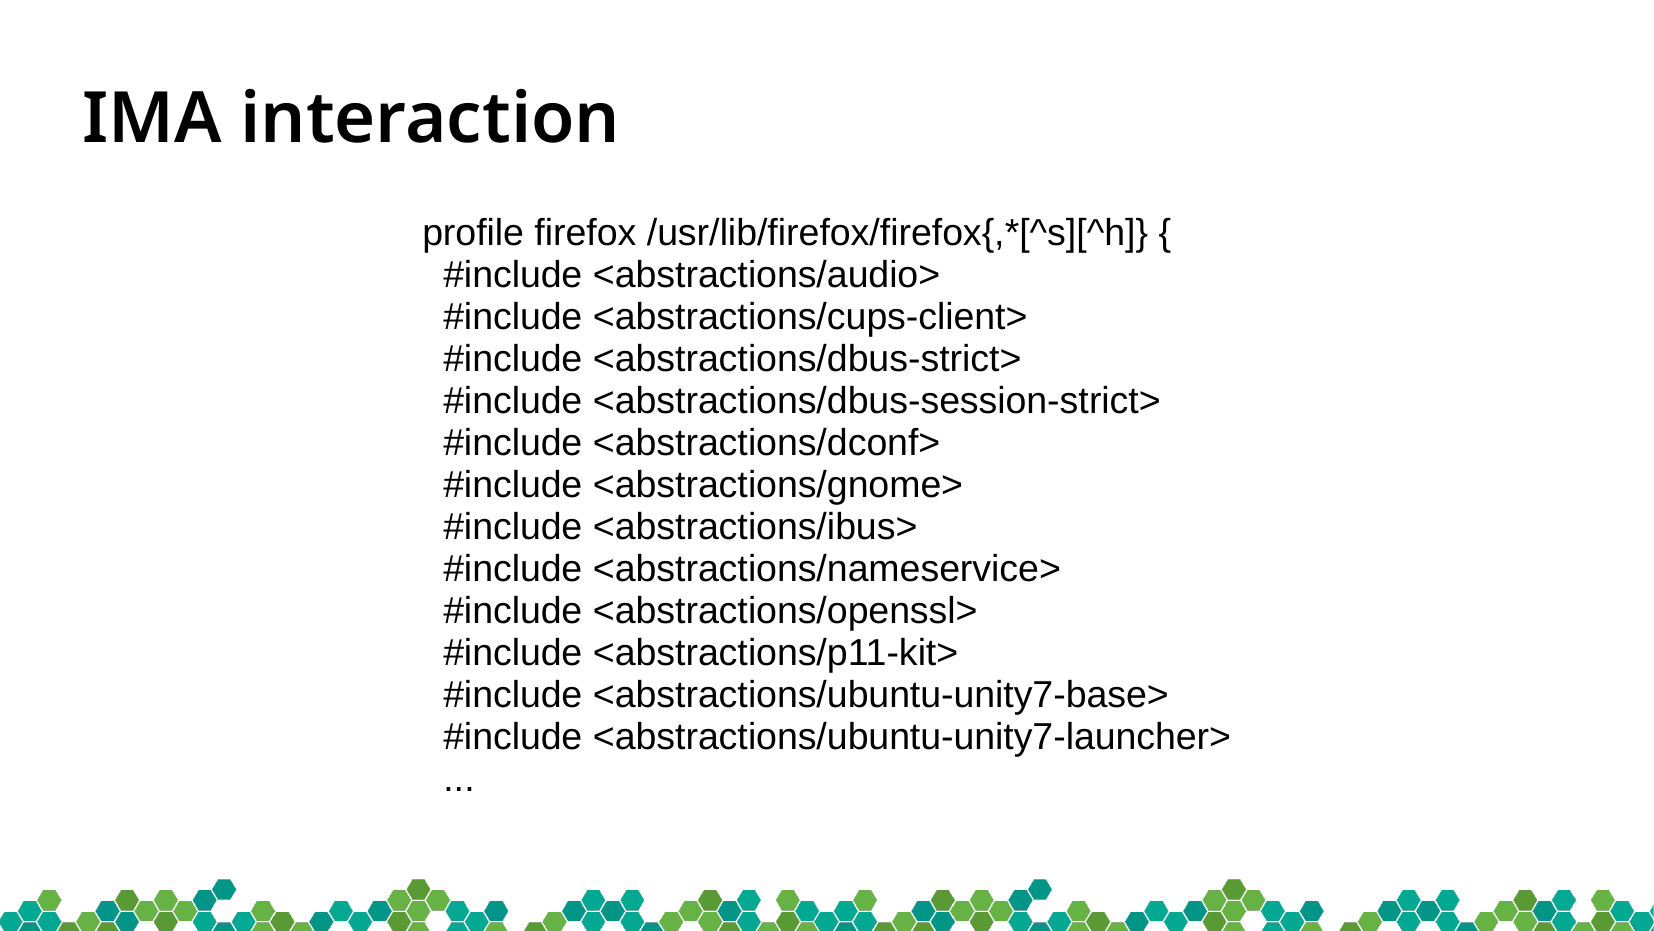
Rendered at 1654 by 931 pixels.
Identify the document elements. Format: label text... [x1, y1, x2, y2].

picture [0, 871, 1654, 931]
title IMA interaction [82, 37, 1571, 193]
text_box profile firefox /usr/lib/firefox/firefox{,*[^s][^h]} { #include <abstractions/audio> #include <abstractions/cups-client> #include <abstractions/dbus-strict> #include <abstractions/dbus-session-strict> #include <abstractions/dconf> #include <abstractions/gnome> #include <abstractions/ibus> #include <abstractions/nameservice> #include <abstractions/openssl> #include <abstractions/p11-kit> #include <abstractions/ubuntu-unity7-base> #include <abstractions/ubuntu-unity7-launcher> ... [407, 204, 1247, 849]
